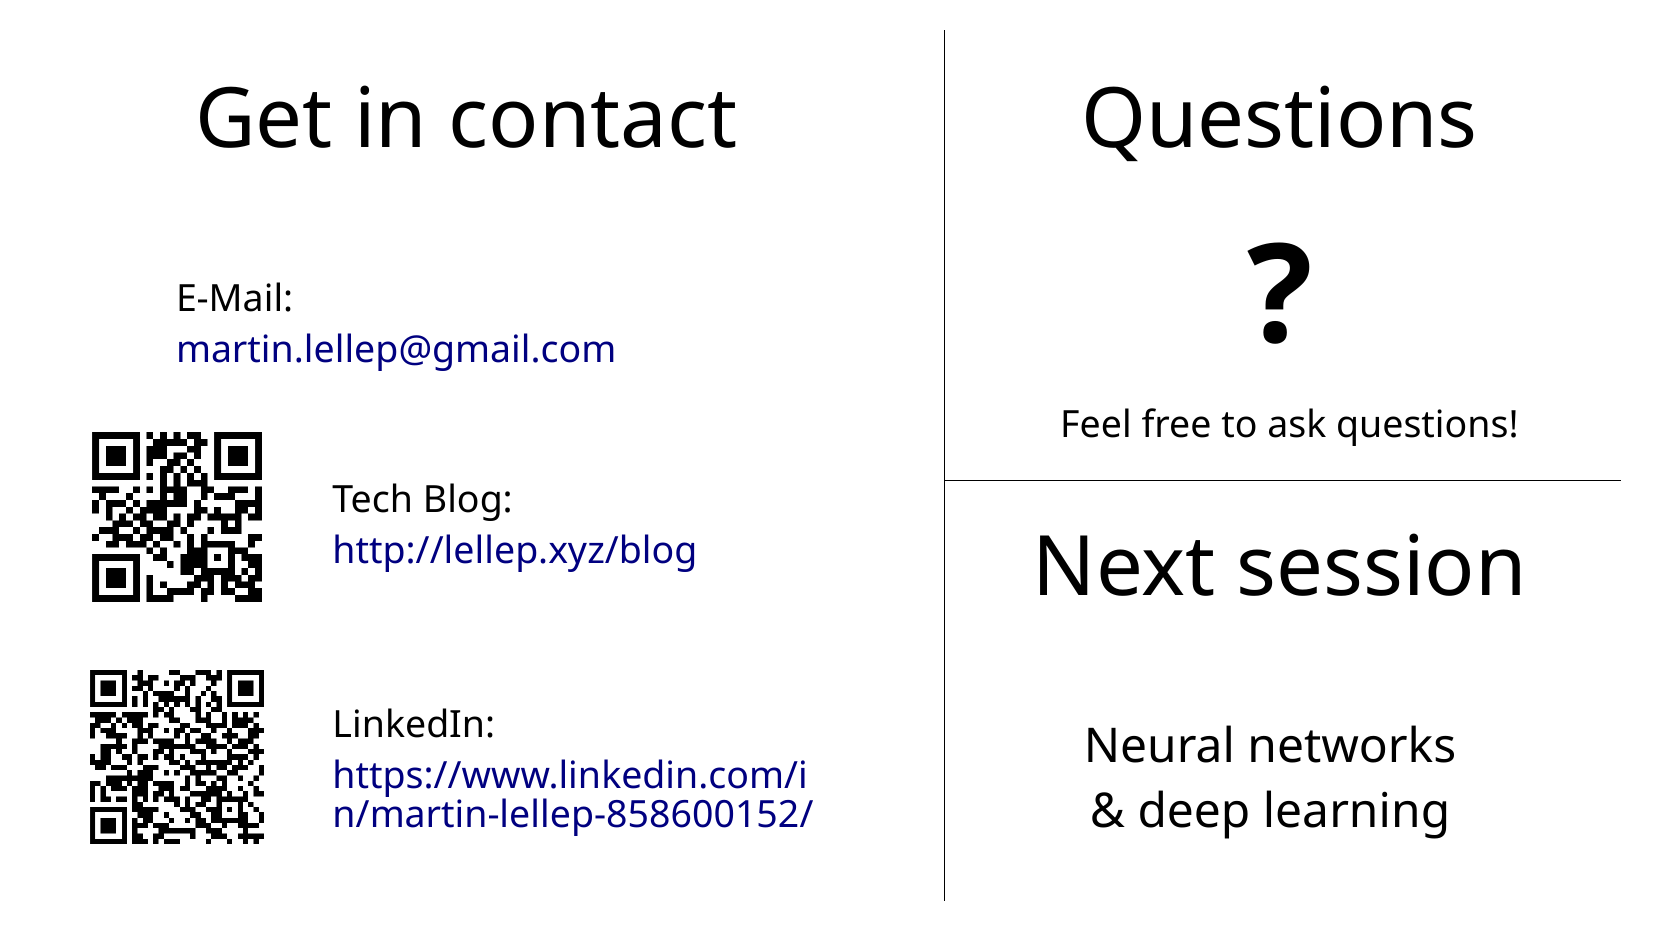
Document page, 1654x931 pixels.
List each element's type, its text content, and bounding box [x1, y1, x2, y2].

text_box ? [1227, 206, 1333, 372]
title Get in contact [945, 37, 1211, 193]
text_box E-Mail: martin.lellep@gmail.com [161, 264, 744, 324]
title Get in contact [0, 37, 944, 193]
text_box LinkedIn: https://www.linkedin.com/in/martin-lellep-858600152/ [317, 689, 831, 825]
text_box Tech Blog: http://lellep.xyz/blog [317, 464, 790, 570]
text_box Feel free to ask questions! [1045, 390, 1515, 451]
picture [64, 404, 290, 630]
picture [64, 644, 290, 870]
title Next session [957, 485, 1603, 642]
title Questions [1211, 37, 1603, 193]
text_box Neural networks & deep learning [1069, 703, 1509, 834]
